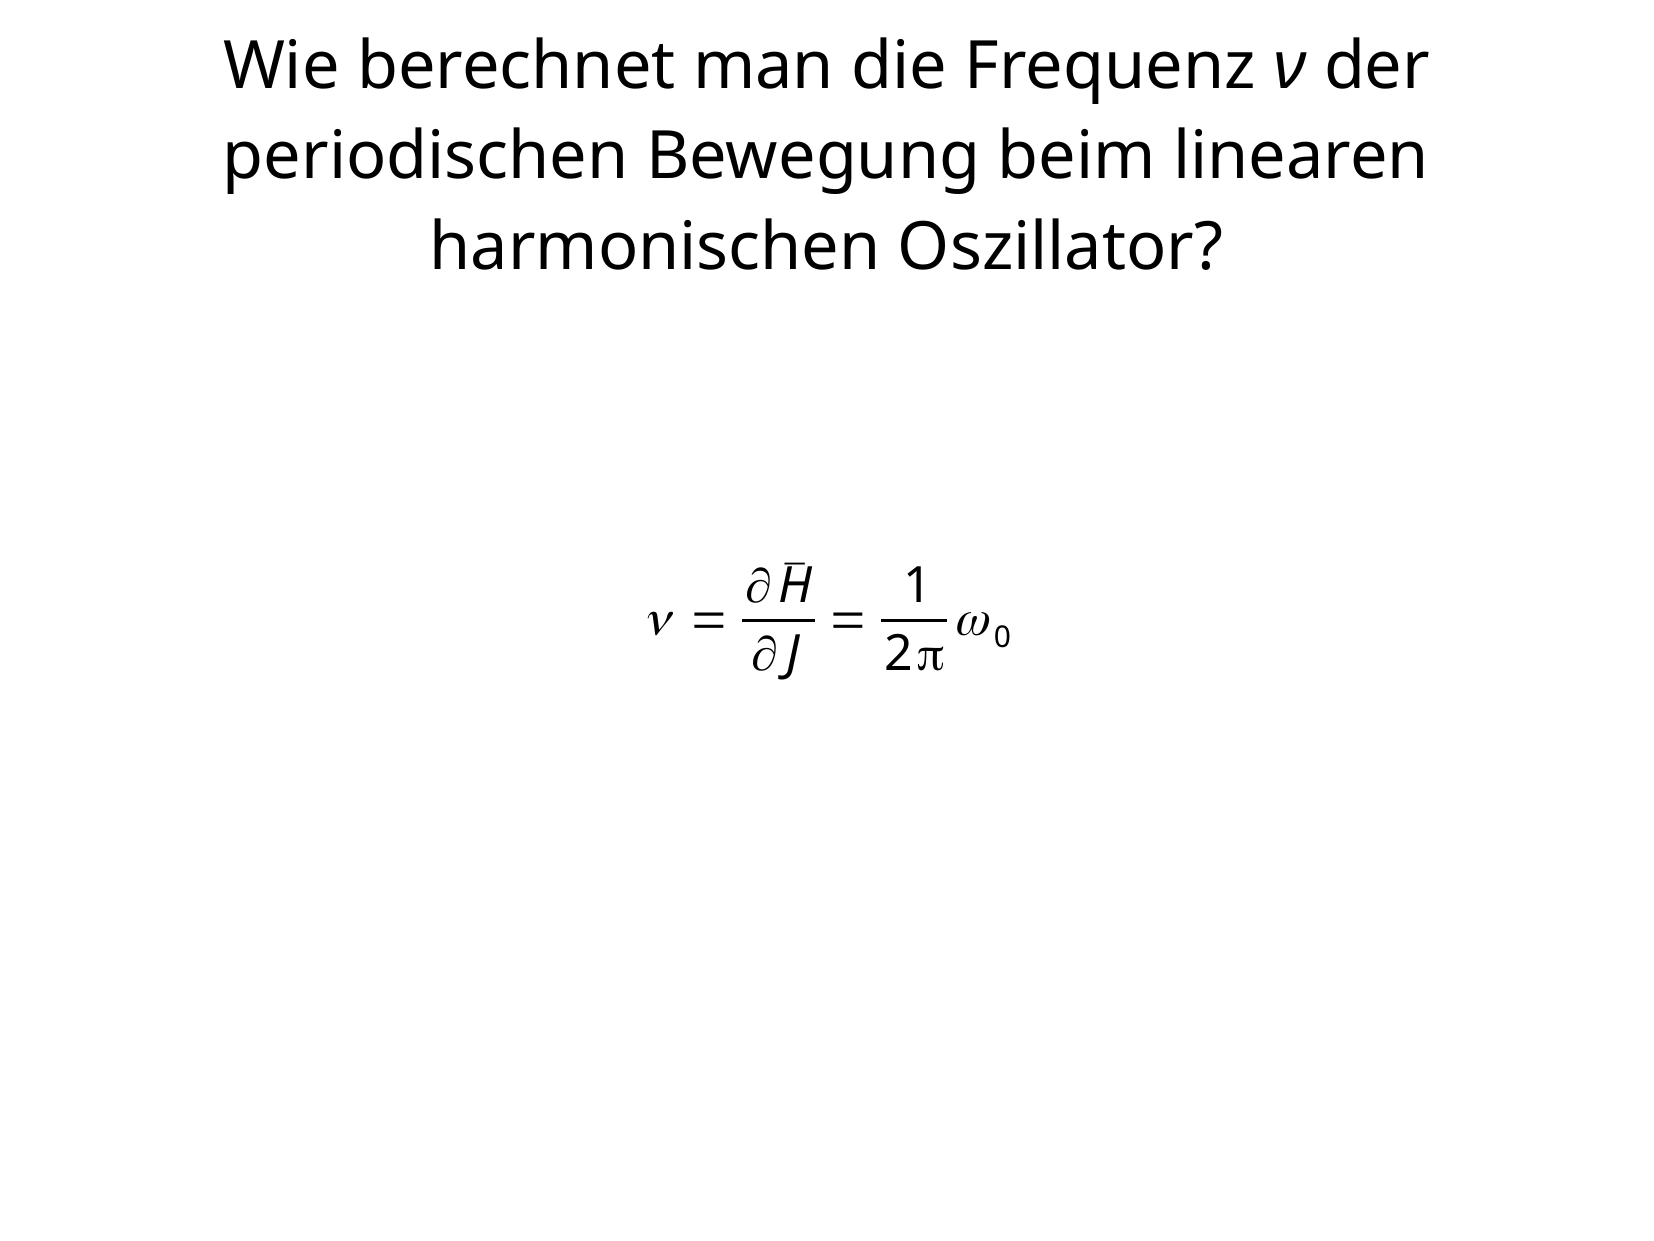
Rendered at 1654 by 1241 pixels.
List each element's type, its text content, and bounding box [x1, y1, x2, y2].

title Wie berechnet man die Frequenz ν der periodischen Bewegung beim linearen harmonischen Oszillator? [82, 19, 1571, 287]
chart [637, 555, 1016, 685]
